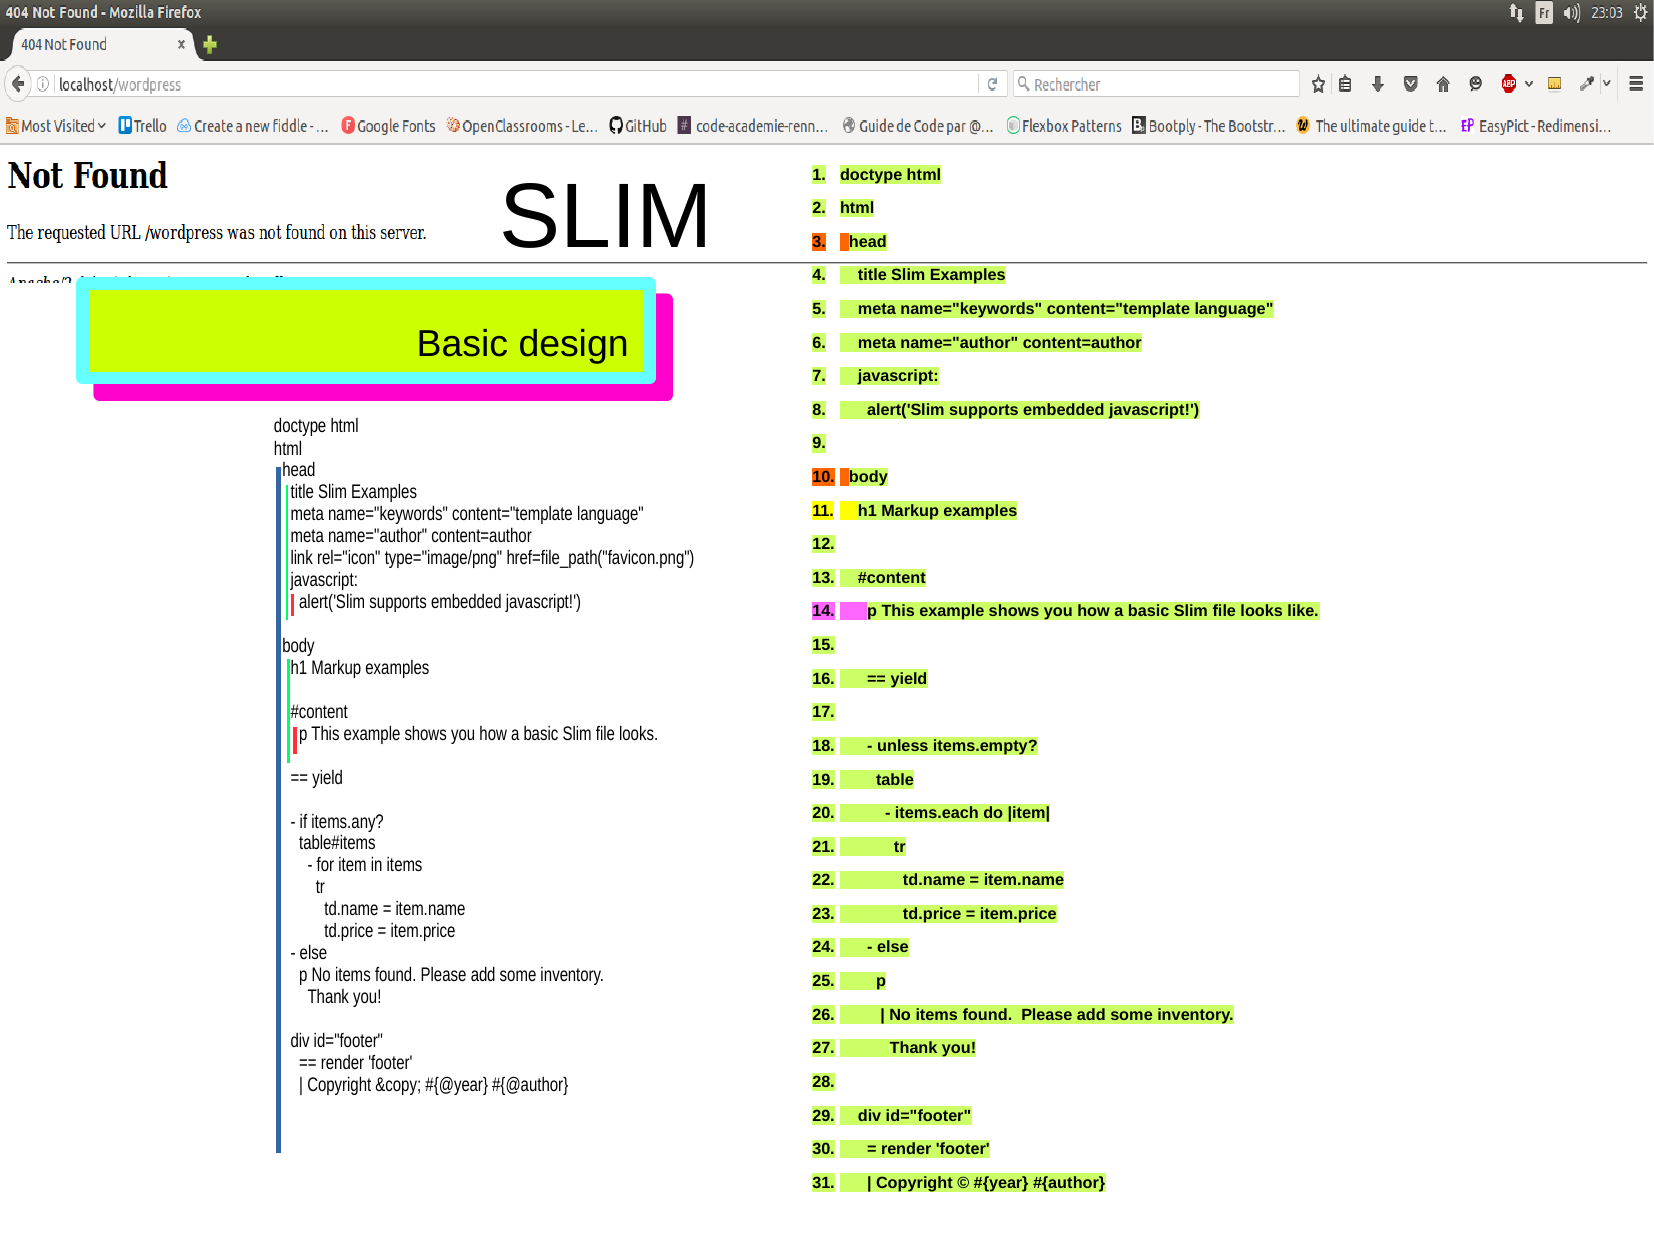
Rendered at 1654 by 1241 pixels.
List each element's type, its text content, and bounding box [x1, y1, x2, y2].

title SLIM [318, 111, 894, 283]
list doctype html html head title Slim Examples meta name="keywords" content="template language" meta name="author" content=author javascript: alert('Slim supports embedded javascript!') body h1 Markup examples #content p This example shows you how a basic Slim file looks like. == yield - unless items.empty? table - items.each do |item| tr td.name = item.name td.price = item.price - else p | No items found. Please add some inventory. Thank you! div id="footer" = render 'footer' | Copyright © #{year} #{author} [803, 165, 1560, 1193]
chart [0, 283, 969, 1229]
text_box Basic design [82, 283, 650, 378]
picture [0, 0, 1654, 1241]
